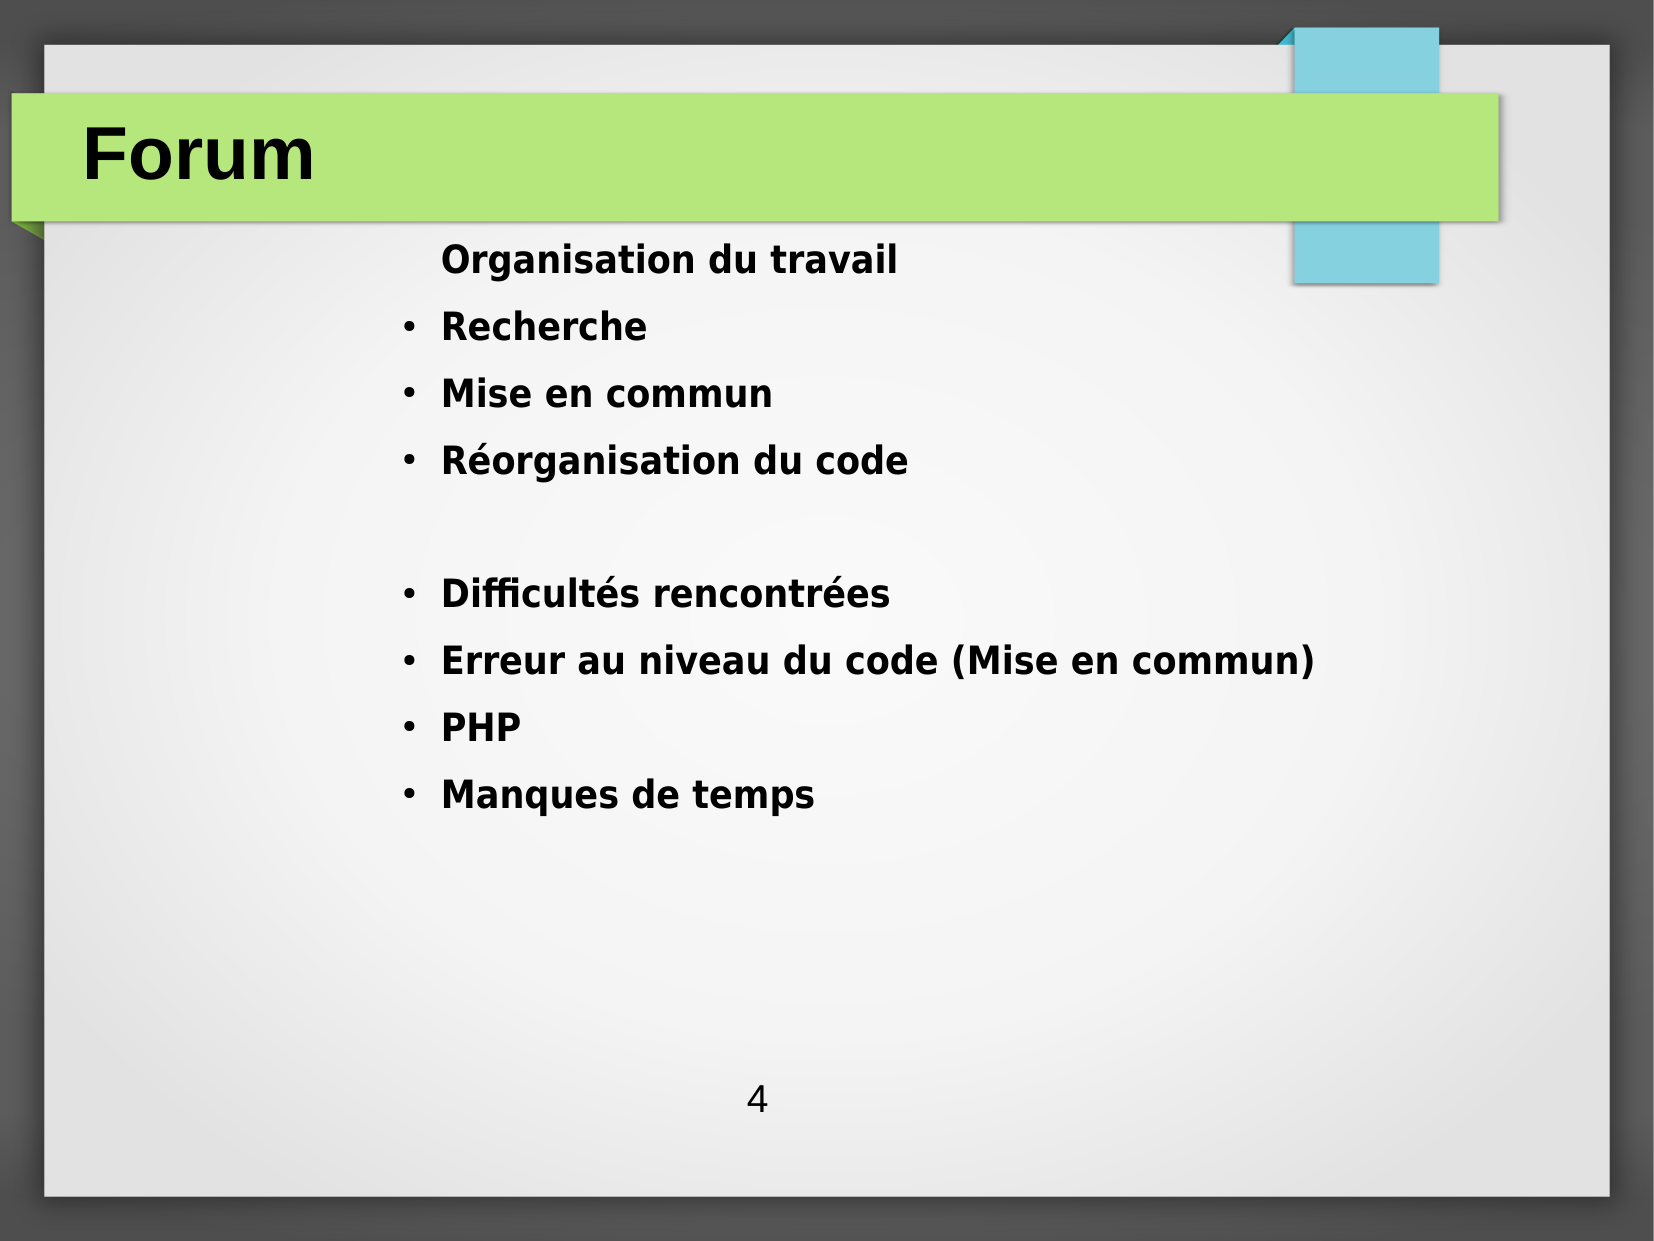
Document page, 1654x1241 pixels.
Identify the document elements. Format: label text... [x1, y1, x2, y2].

list Organisation du travail Recherche Mise en commun Réorganisation du code Difficultés rencontrées Erreur au niveau du code (Mise en commun) PHP Manques de temps 4 [389, 237, 1501, 1123]
picture [0, 0, 1654, 1241]
title Forum [82, 94, 1264, 213]
